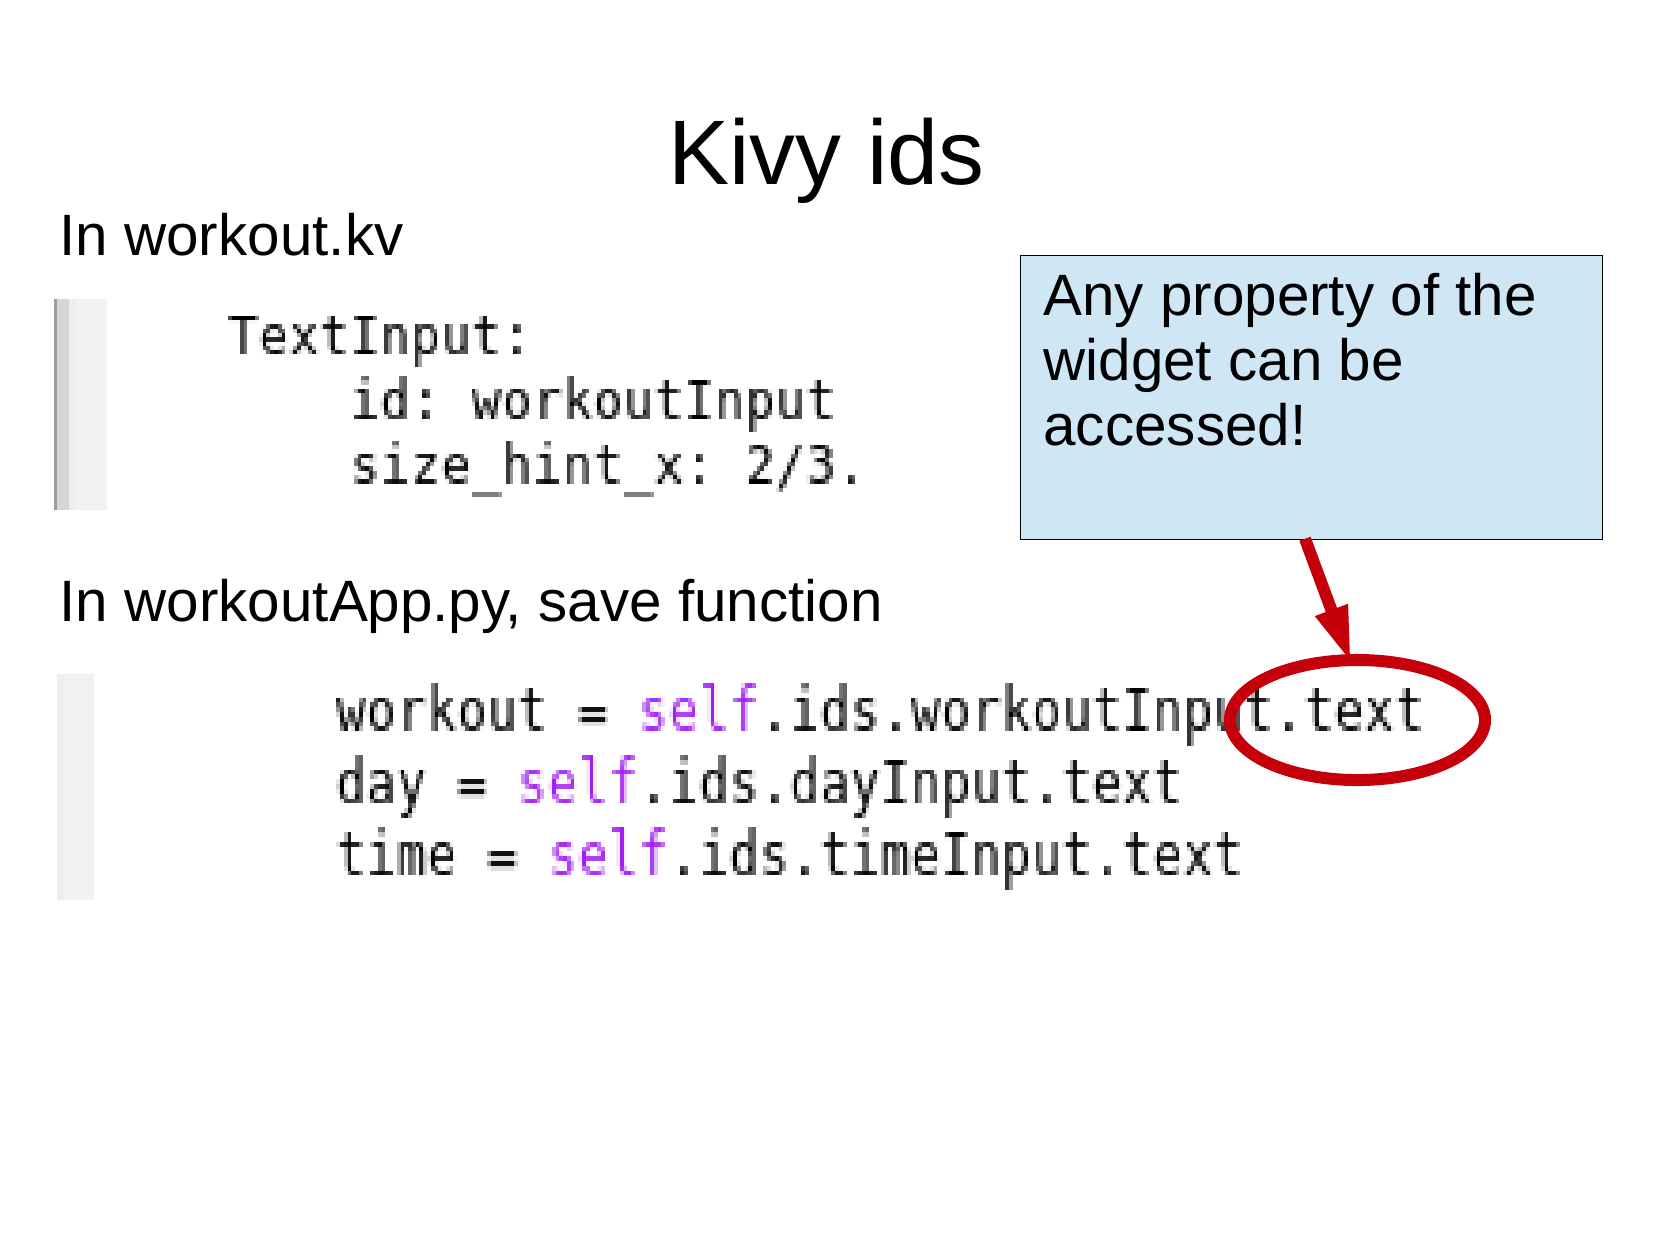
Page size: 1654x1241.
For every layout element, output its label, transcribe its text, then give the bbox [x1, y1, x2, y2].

picture [57, 674, 1486, 901]
title Kivy ids [82, 49, 1571, 257]
picture [1456, 674, 1486, 700]
text_box In workout.kv [45, 195, 419, 275]
text_box In workoutApp.py, save function [45, 561, 898, 641]
picture [54, 299, 871, 511]
text_box Any property of the widget can be accessed! [1028, 255, 1613, 496]
picture [1237, 674, 1478, 774]
text_box [1020, 255, 1603, 540]
